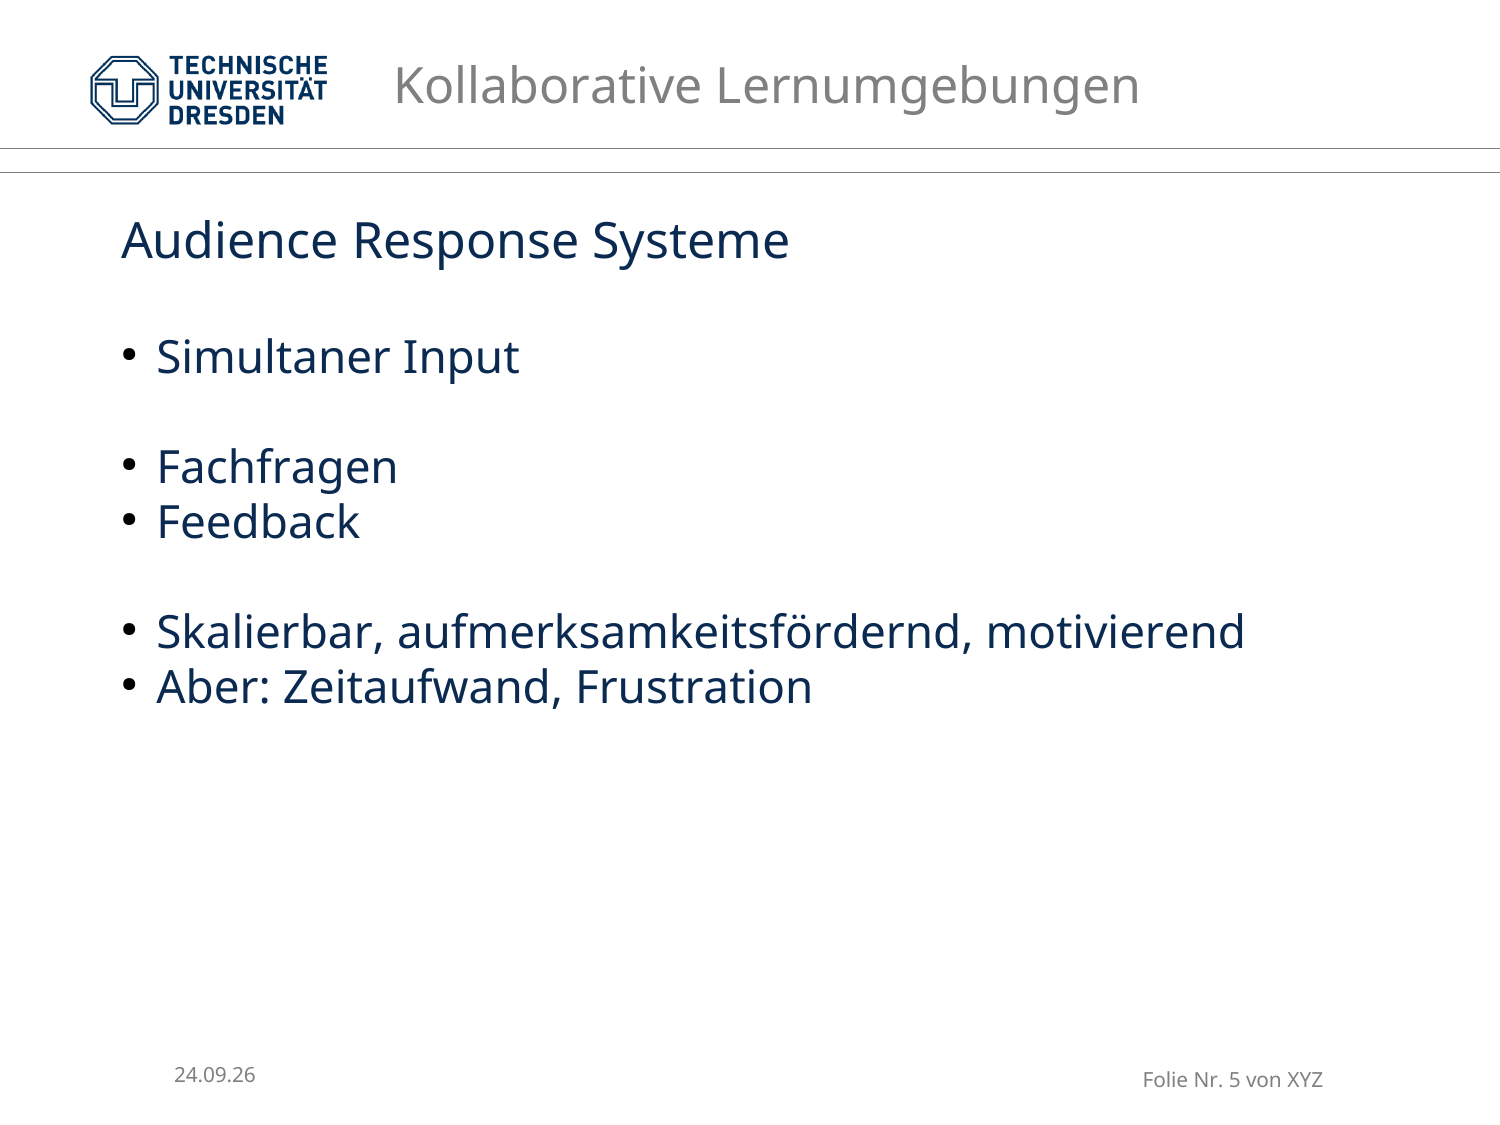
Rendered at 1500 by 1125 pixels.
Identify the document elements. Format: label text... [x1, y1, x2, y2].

text_box 26.06.18 [159, 1046, 510, 1107]
picture [90, 54, 327, 125]
title Kollaborative Lernumgebungen [378, 0, 1500, 178]
text_box Audience Response Systeme Simultaner Input Fachfragen Feedback Skalierbar, aufmerksamkeitsfördernd, motivierend Aber: Zeitaufwand, Frustration [106, 200, 1430, 721]
